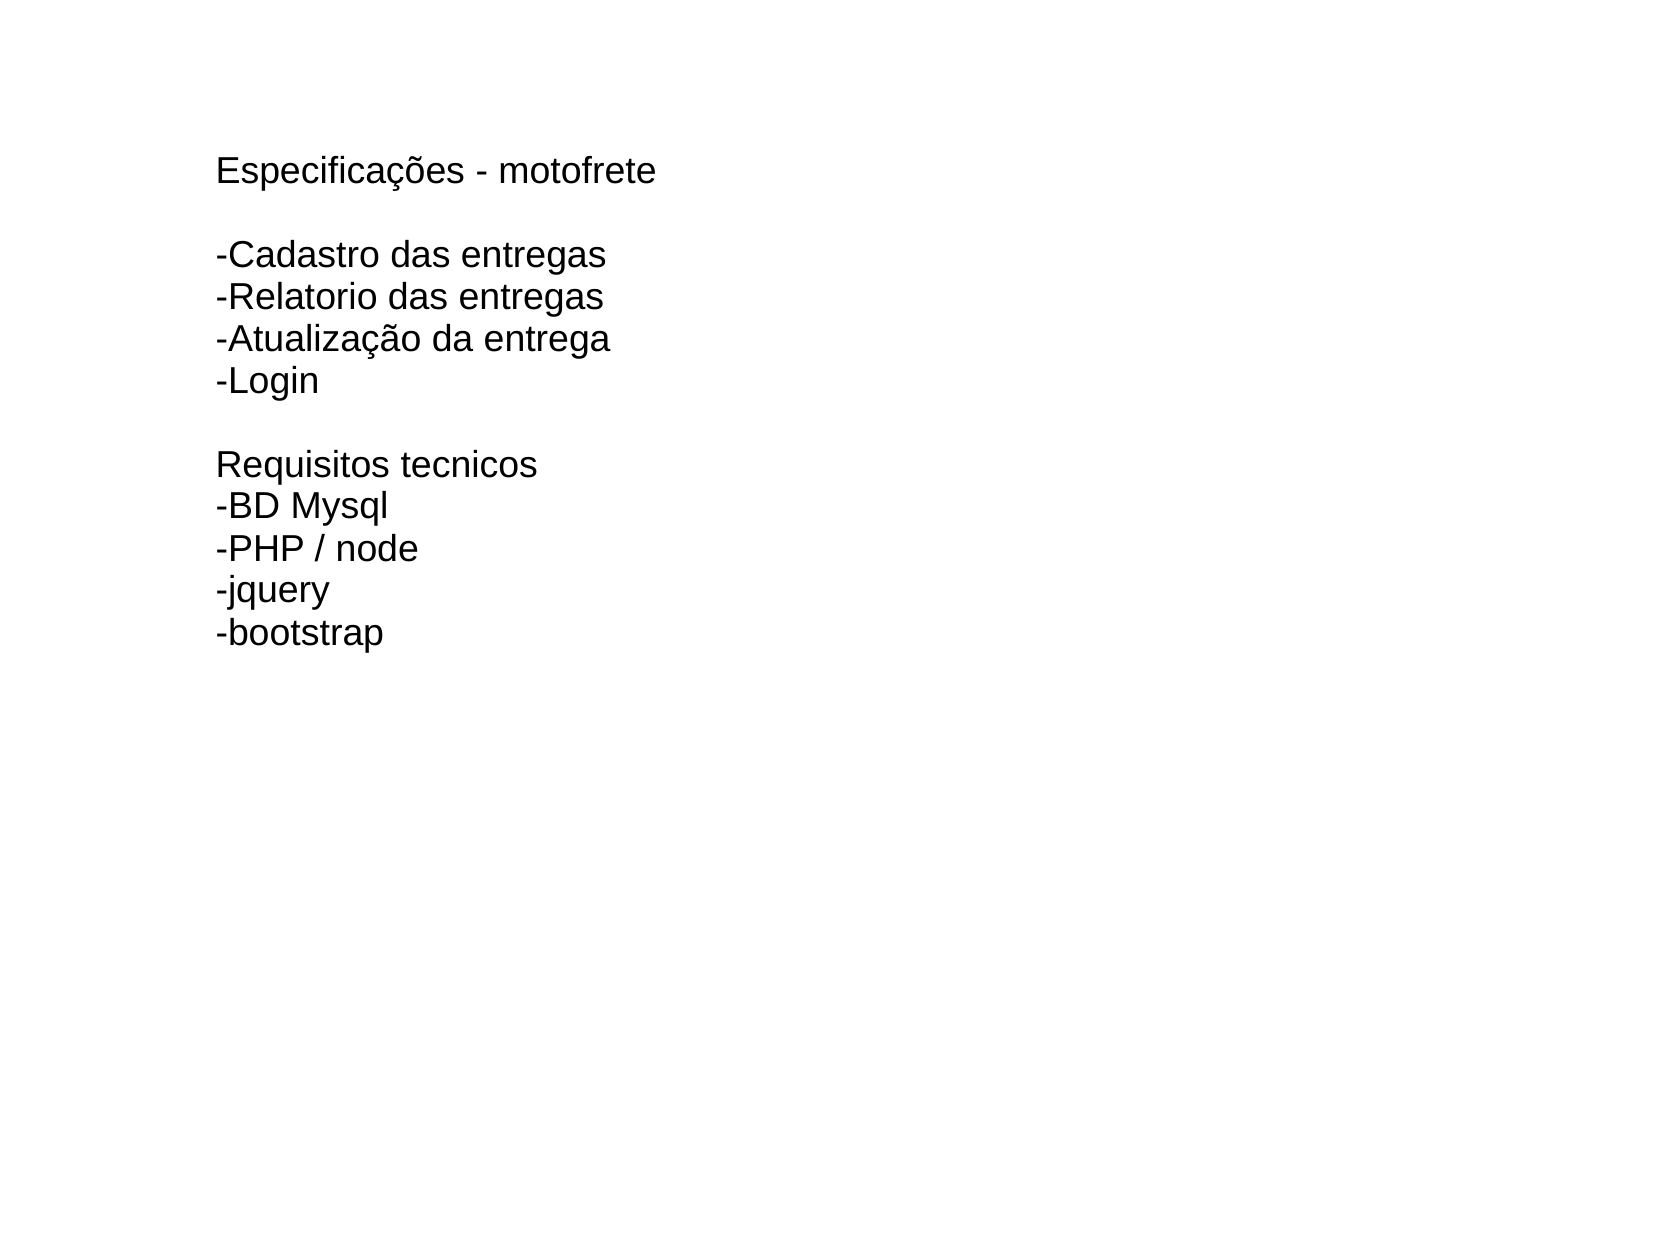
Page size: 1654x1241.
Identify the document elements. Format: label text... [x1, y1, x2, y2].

text_box Especificações - motofrete -Cadastro das entregas -Relatorio das entregas -Atualização da entrega -Login Requisitos tecnicos -BD Mysql -PHP / node -jquery -bootstrap [200, 141, 1501, 703]
